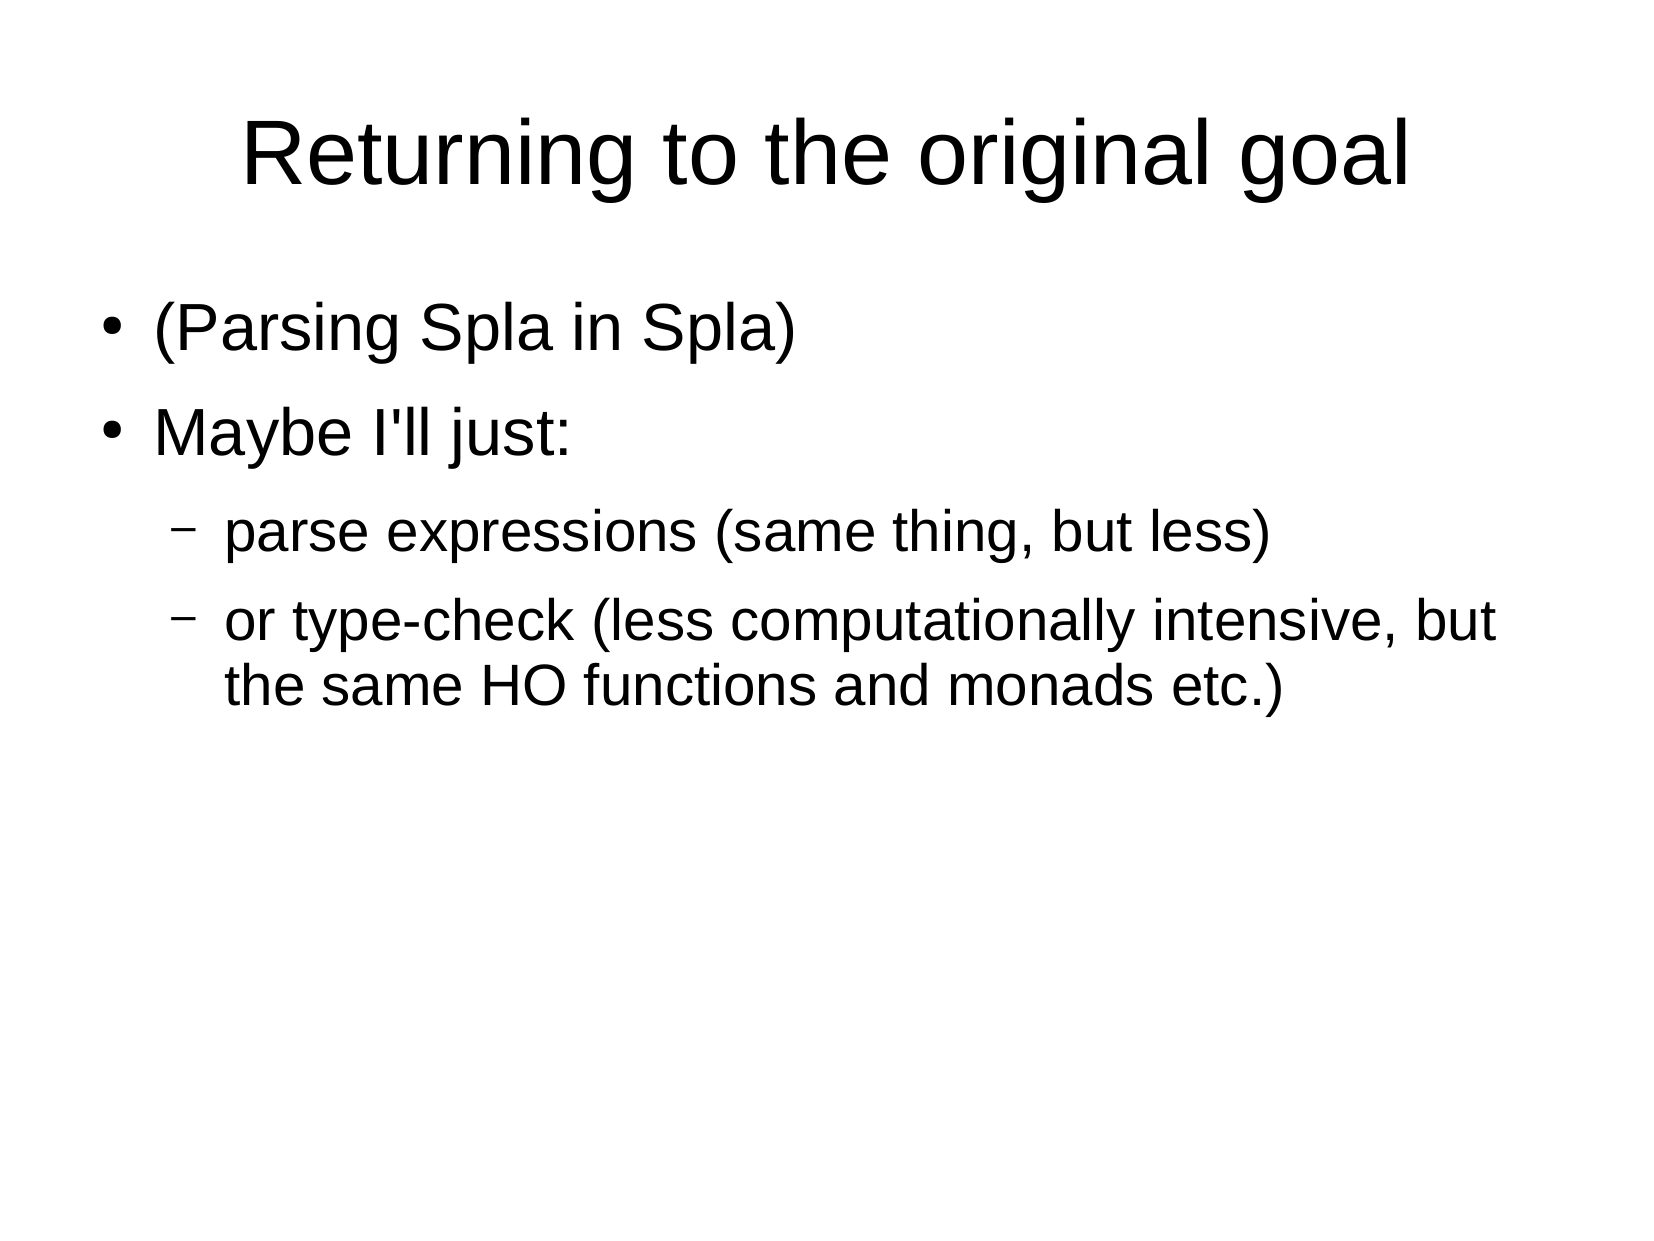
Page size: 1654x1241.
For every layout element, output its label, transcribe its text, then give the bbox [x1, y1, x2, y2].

list (Parsing Spla in Spla) Maybe I'll just: parse expressions (same thing, but less) or type-check (less computationally intensive, but the same HO functions and monads etc.) [82, 290, 1571, 1157]
title Returning to the original goal [82, 49, 1571, 257]
